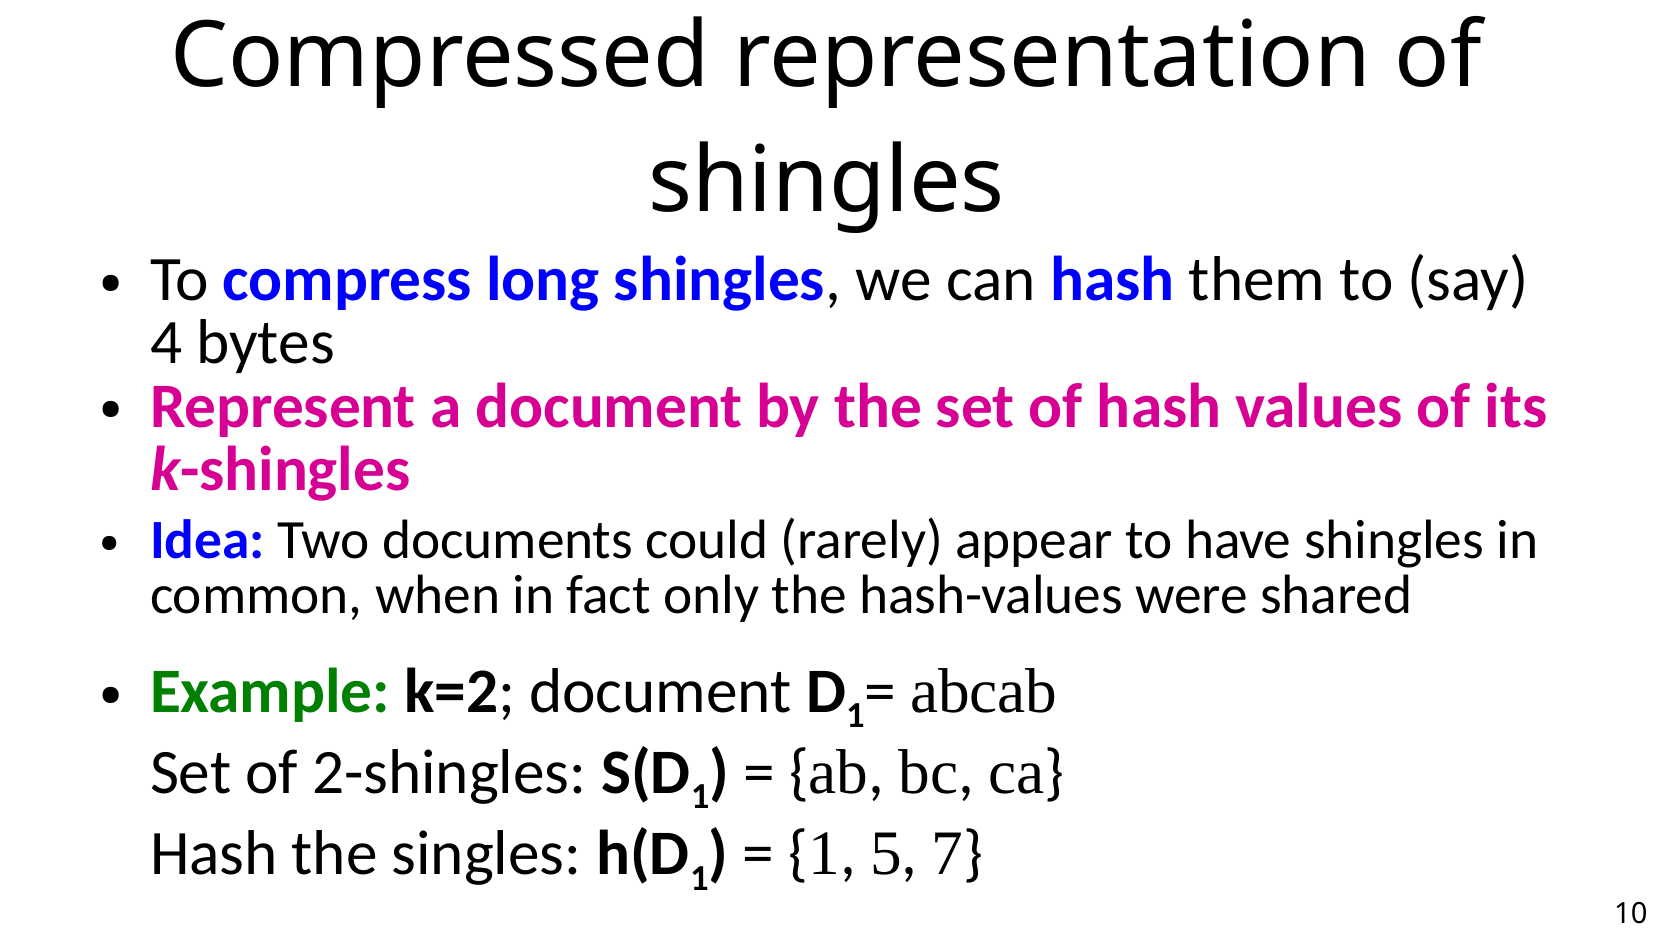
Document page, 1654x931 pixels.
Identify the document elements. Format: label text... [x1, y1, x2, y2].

title Compressed representation of shingles [82, 1, 1571, 226]
list To compress long shingles, we can hash them to (say) 4 bytes Represent a document by the set of hash values of its k-shingles Idea: Two documents could (rarely) appear to have shingles in common, when in fact only the hash-values were shared Example: k=2; document D1= abcab Set of 2-shingles: S(D1) = {ab, bc, ca} Hash the singles: h(D1) = {1, 5, 7} [82, 253, 1571, 901]
